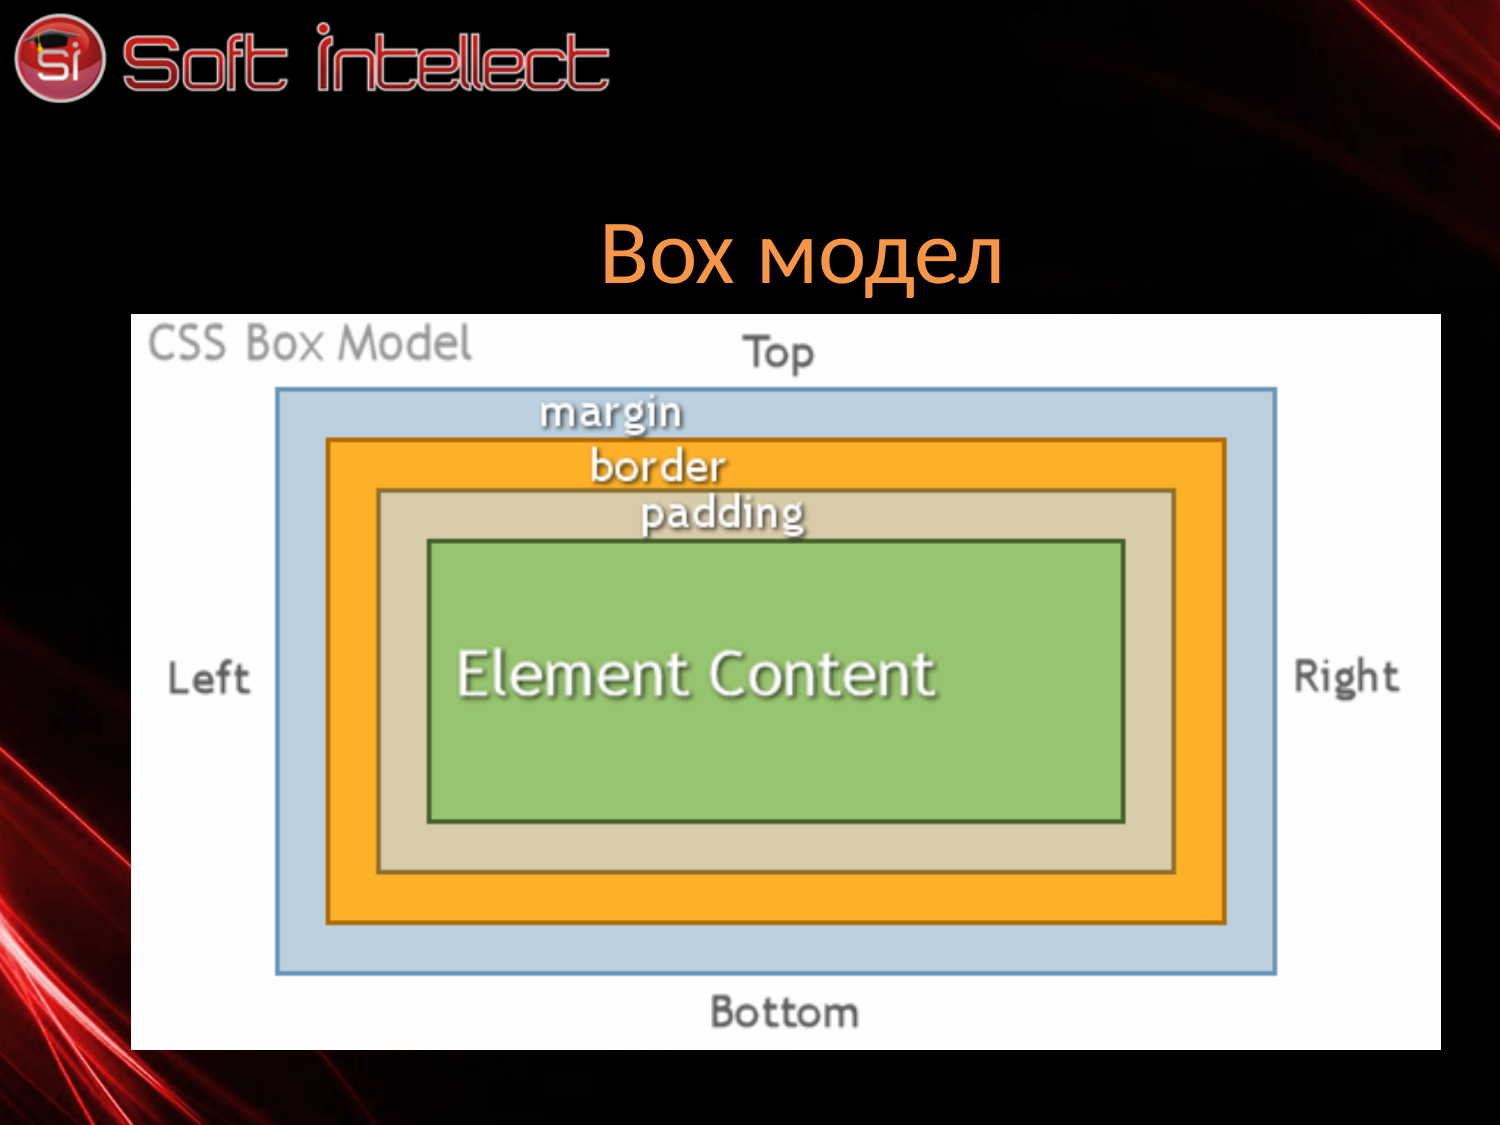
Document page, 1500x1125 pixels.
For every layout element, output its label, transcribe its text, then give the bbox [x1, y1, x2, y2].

text_box Box модел [165, 126, 1440, 314]
picture [0, 0, 1500, 1125]
